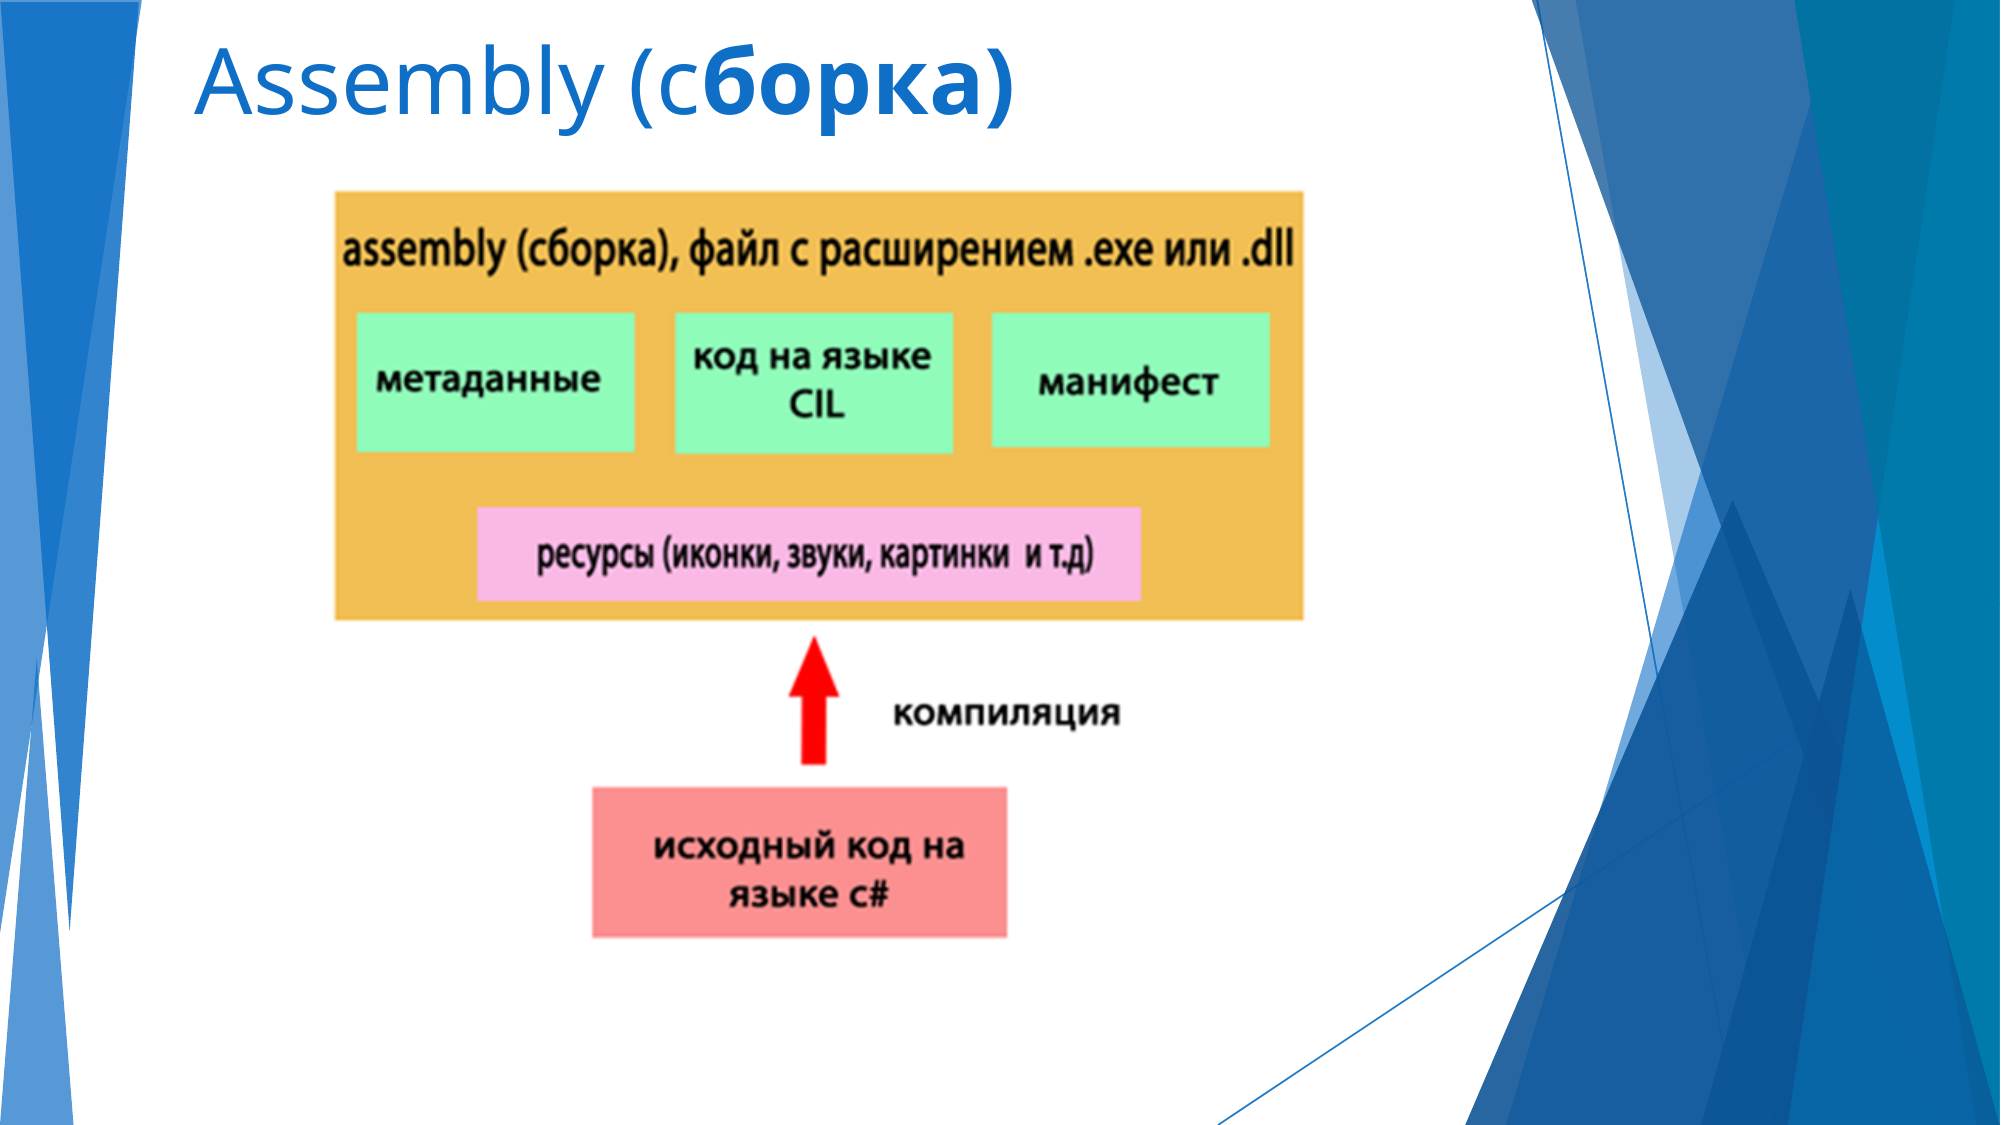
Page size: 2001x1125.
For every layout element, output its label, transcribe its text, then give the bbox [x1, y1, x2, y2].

text_box [0, 0, 142, 934]
picture [320, 172, 1322, 951]
text_box [1465, 0, 2000, 1125]
title Assembly (сборка) [179, 2, 1218, 141]
